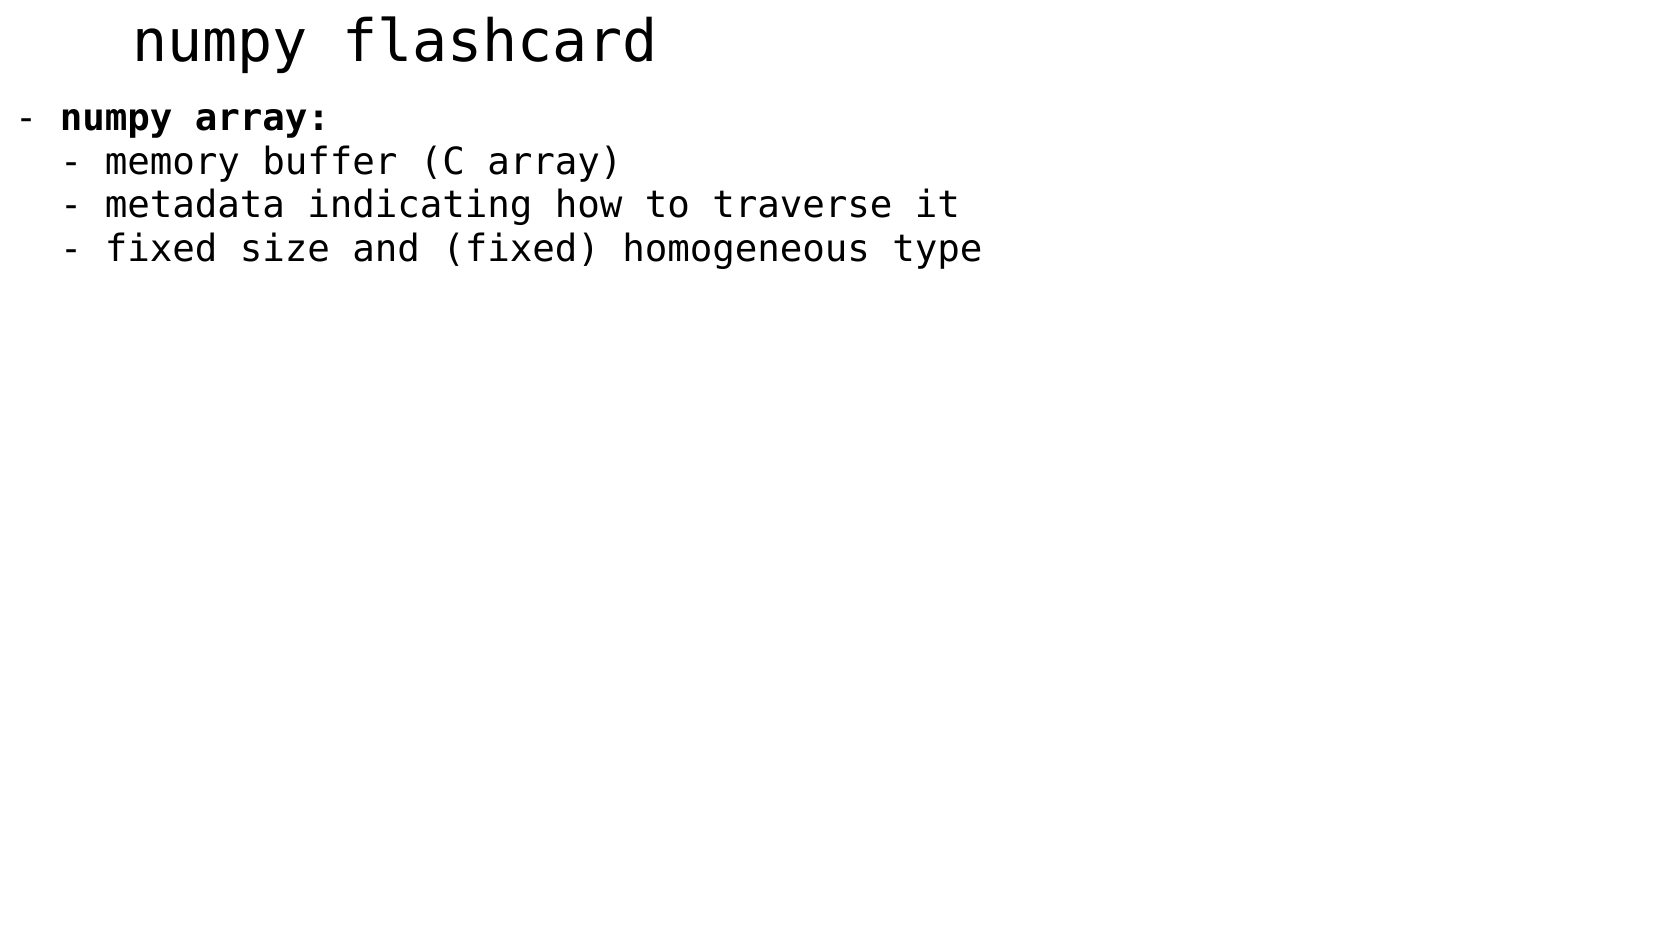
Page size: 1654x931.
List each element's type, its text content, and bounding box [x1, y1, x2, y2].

text_box - numpy array: - memory buffer (C array) - metadata indicating how to traverse it - fixed size and (fixed) homogeneous type [0, 88, 1654, 916]
text_box numpy flashcard [118, 0, 1536, 83]
